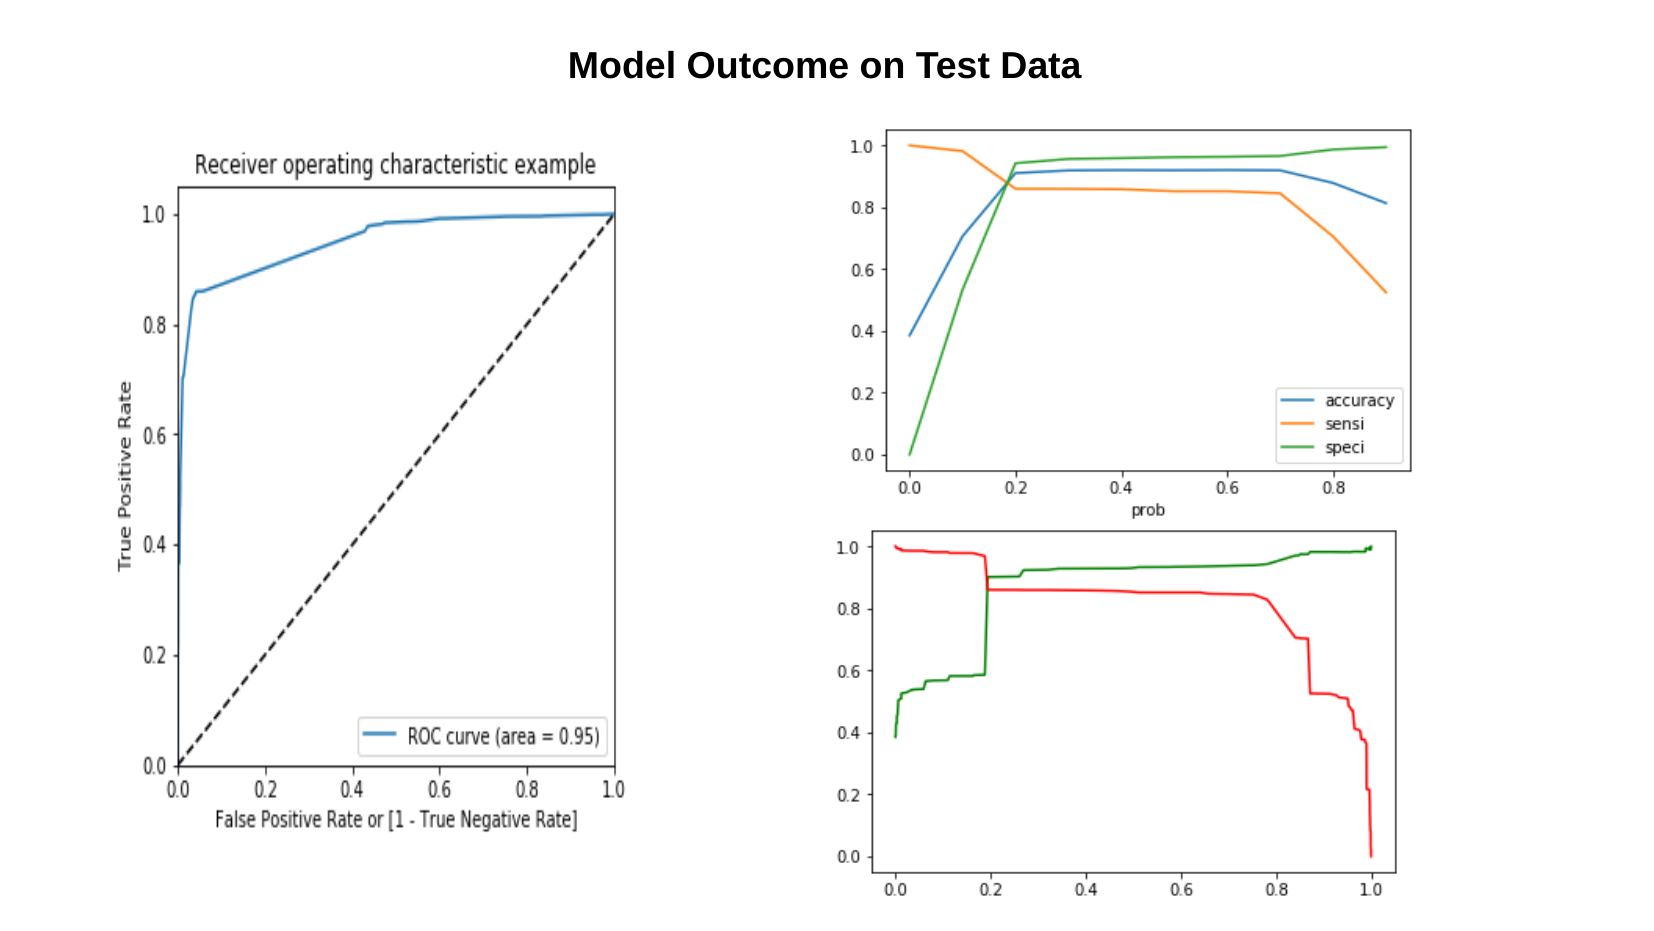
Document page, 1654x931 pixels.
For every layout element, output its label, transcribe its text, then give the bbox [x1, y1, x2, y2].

text_box Model Outcome on Test Data [187, 37, 1463, 95]
picture [109, 138, 638, 847]
picture [825, 114, 1426, 910]
